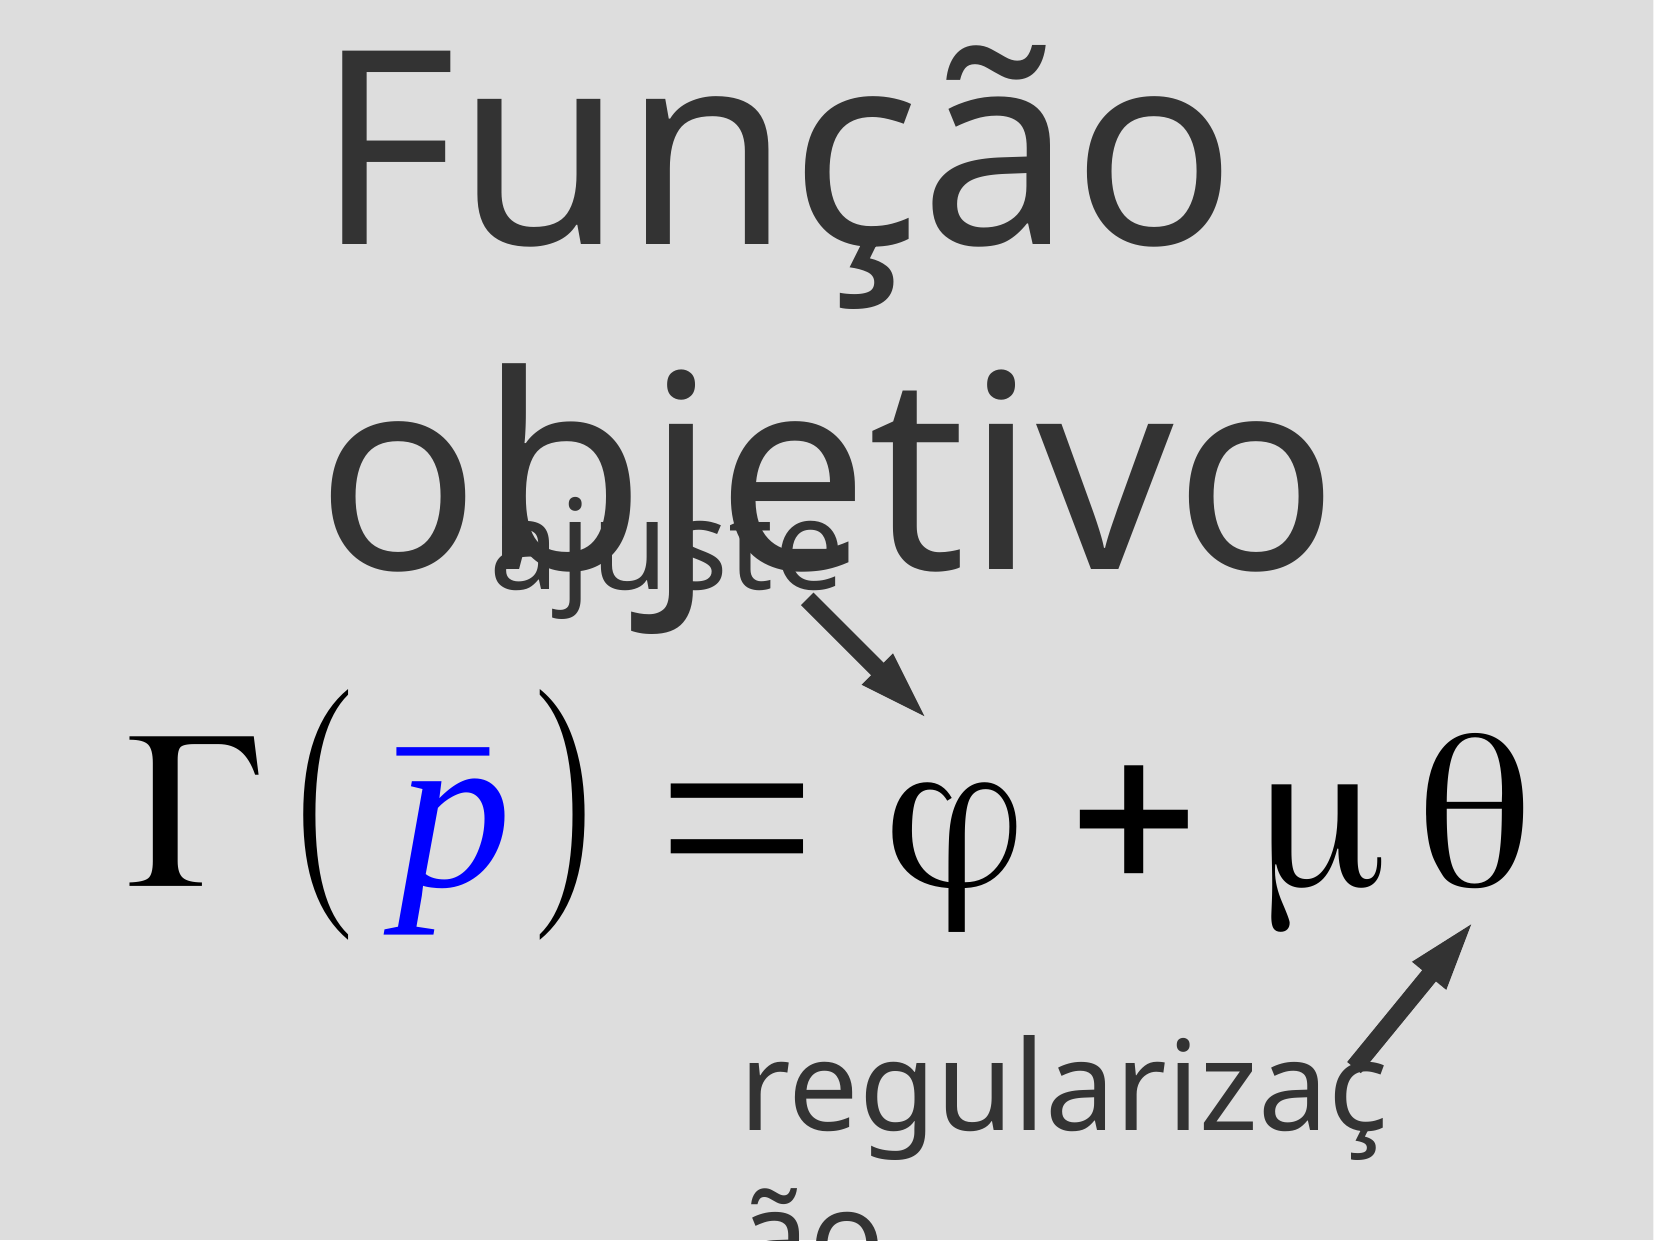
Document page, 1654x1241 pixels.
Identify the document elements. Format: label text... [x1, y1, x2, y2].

title regularização [709, 991, 1420, 1211]
title Função objetivo [82, 0, 1571, 528]
chart [111, 677, 1543, 951]
title ajuste [429, 429, 905, 649]
